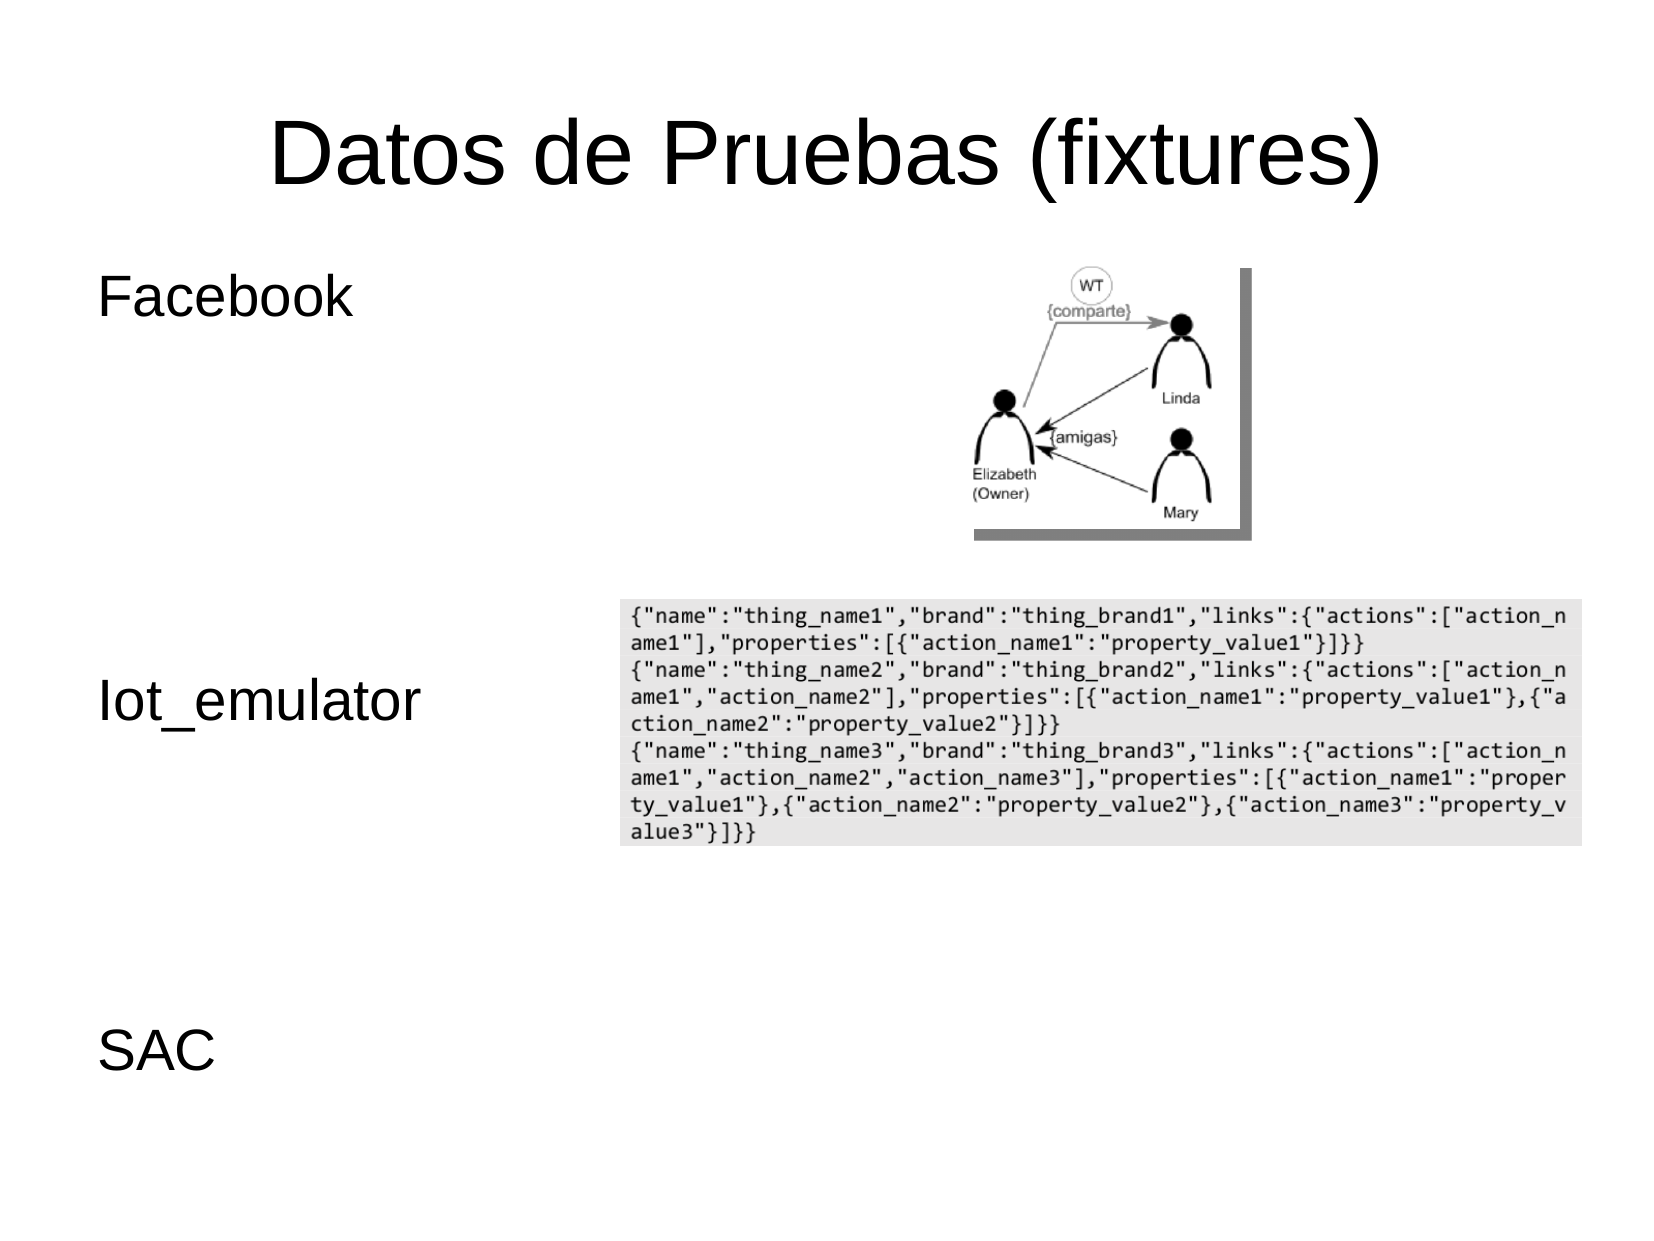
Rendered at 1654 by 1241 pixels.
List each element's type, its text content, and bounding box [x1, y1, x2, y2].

text_box Iot_emulator [82, 660, 526, 805]
text_box [1110, 711, 1140, 811]
picture [962, 256, 1240, 529]
text_box Facebook [82, 256, 526, 402]
picture [620, 599, 1582, 846]
text_box SAC [82, 1010, 526, 1156]
title Datos de Pruebas (fixtures) [82, 49, 1571, 257]
